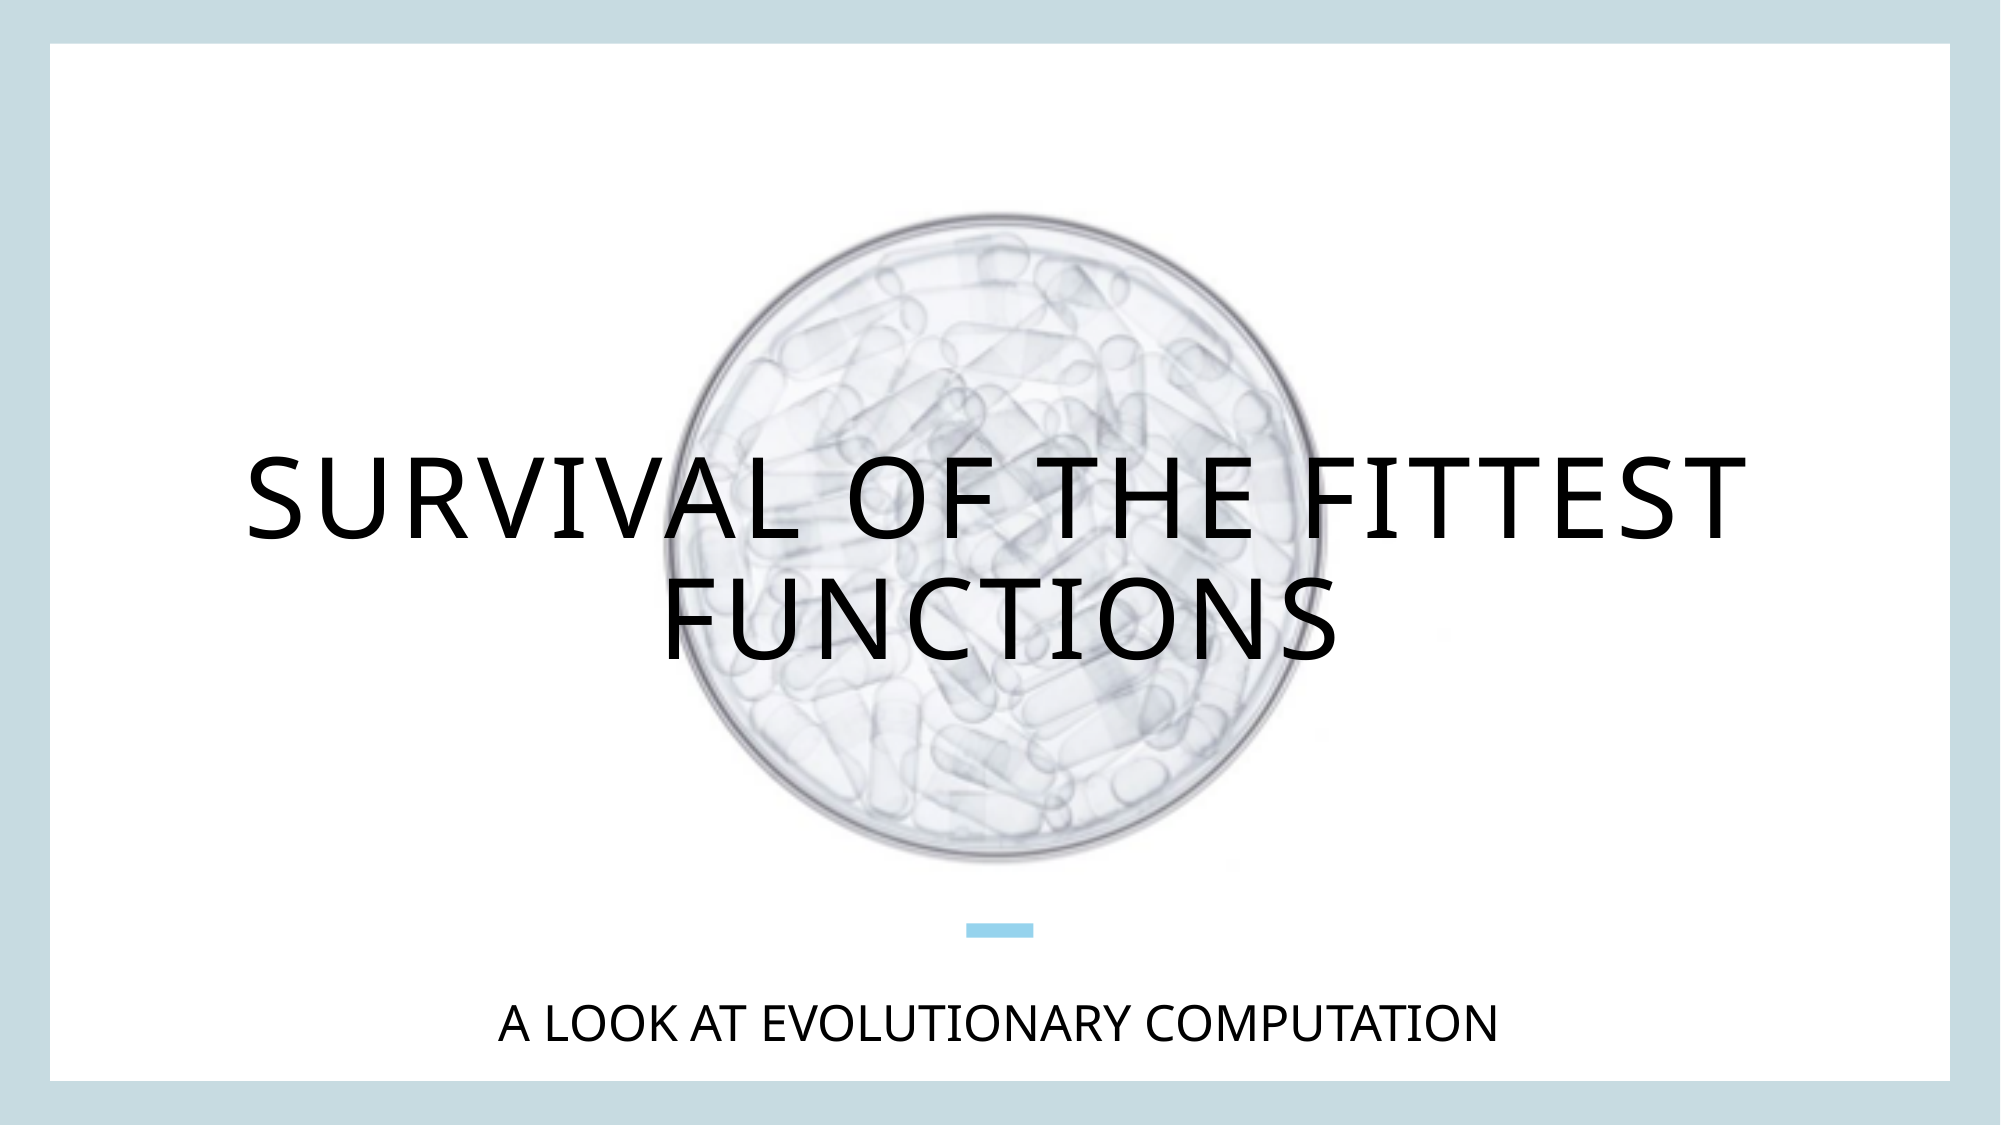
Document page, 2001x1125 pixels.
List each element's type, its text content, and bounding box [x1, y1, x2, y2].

picture [50, 44, 1950, 1081]
title Survival of the fittest functions [137, 232, 1863, 893]
subtitle A look at evolutionary computation [249, 991, 1750, 1050]
